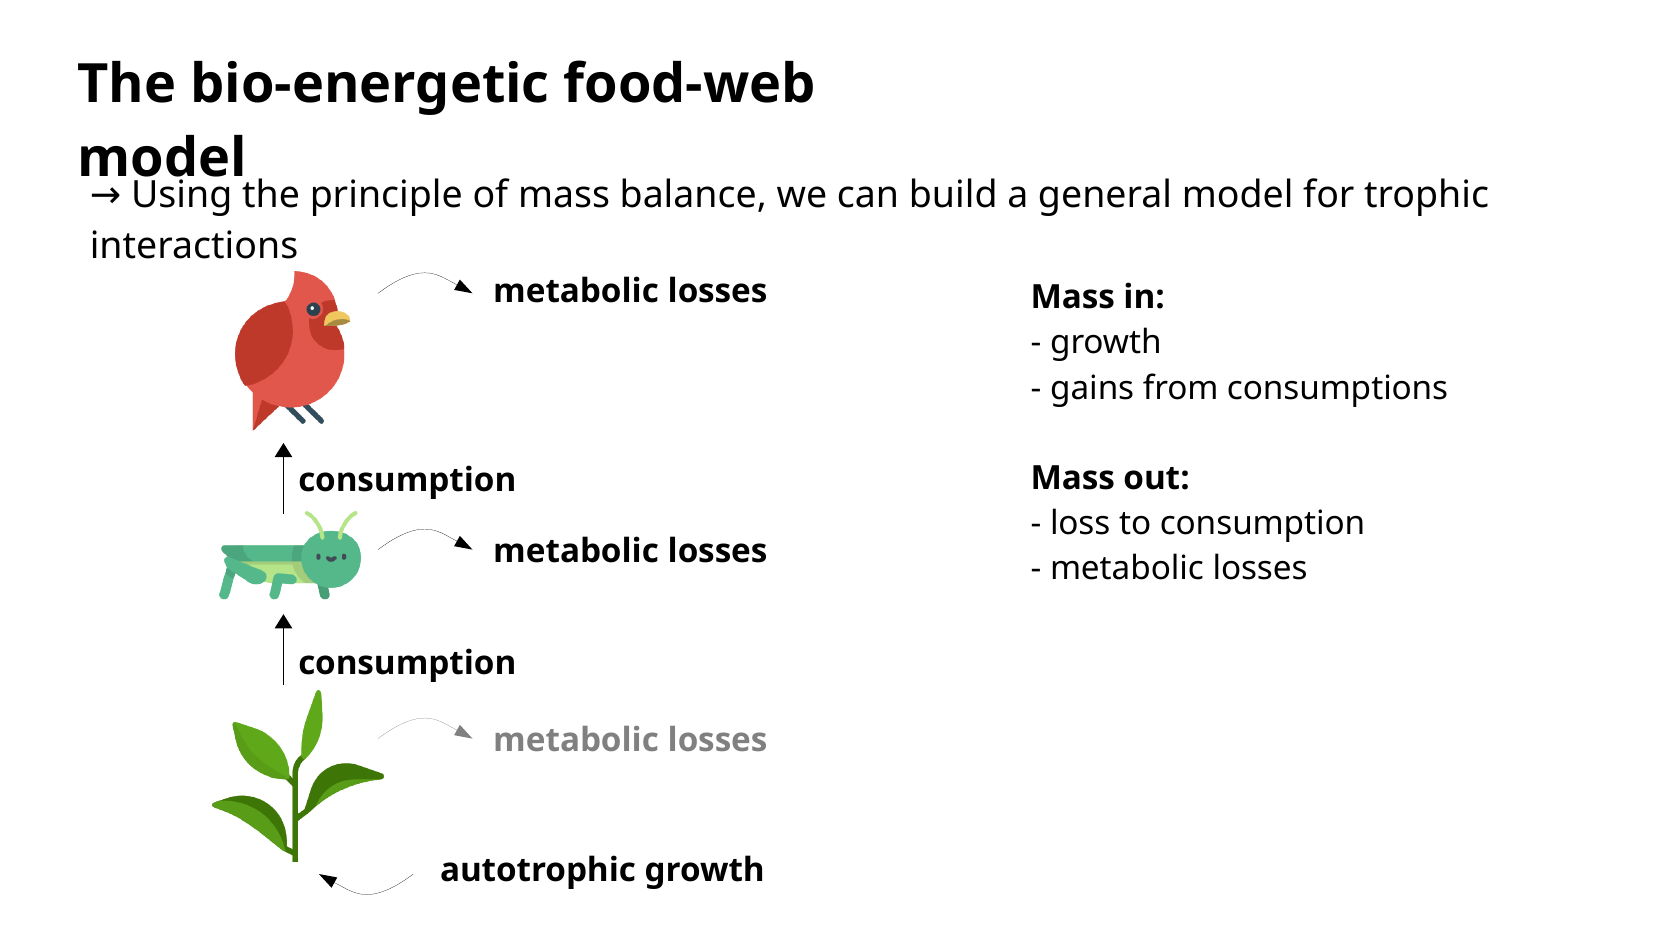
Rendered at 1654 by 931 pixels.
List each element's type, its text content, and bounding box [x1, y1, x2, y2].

text_box → Using the principle of mass balance, we can build a general model for trophic interactions [75, 159, 1591, 316]
text_box autotrophic growth [425, 838, 727, 896]
text_box Mass in: - growth - gains from consumptions Mass out: - loss to consumption - metabolic losses [1015, 265, 1421, 571]
text_box consumption [283, 448, 493, 506]
picture [219, 484, 361, 626]
text_box metabolic losses [478, 259, 737, 317]
text_box metabolic losses [478, 708, 737, 766]
picture [212, 271, 373, 431]
text_box consumption [283, 631, 493, 689]
text_box The bio-energetic food-web model [62, 36, 961, 121]
picture [212, 690, 384, 862]
text_box metabolic losses [478, 519, 737, 577]
